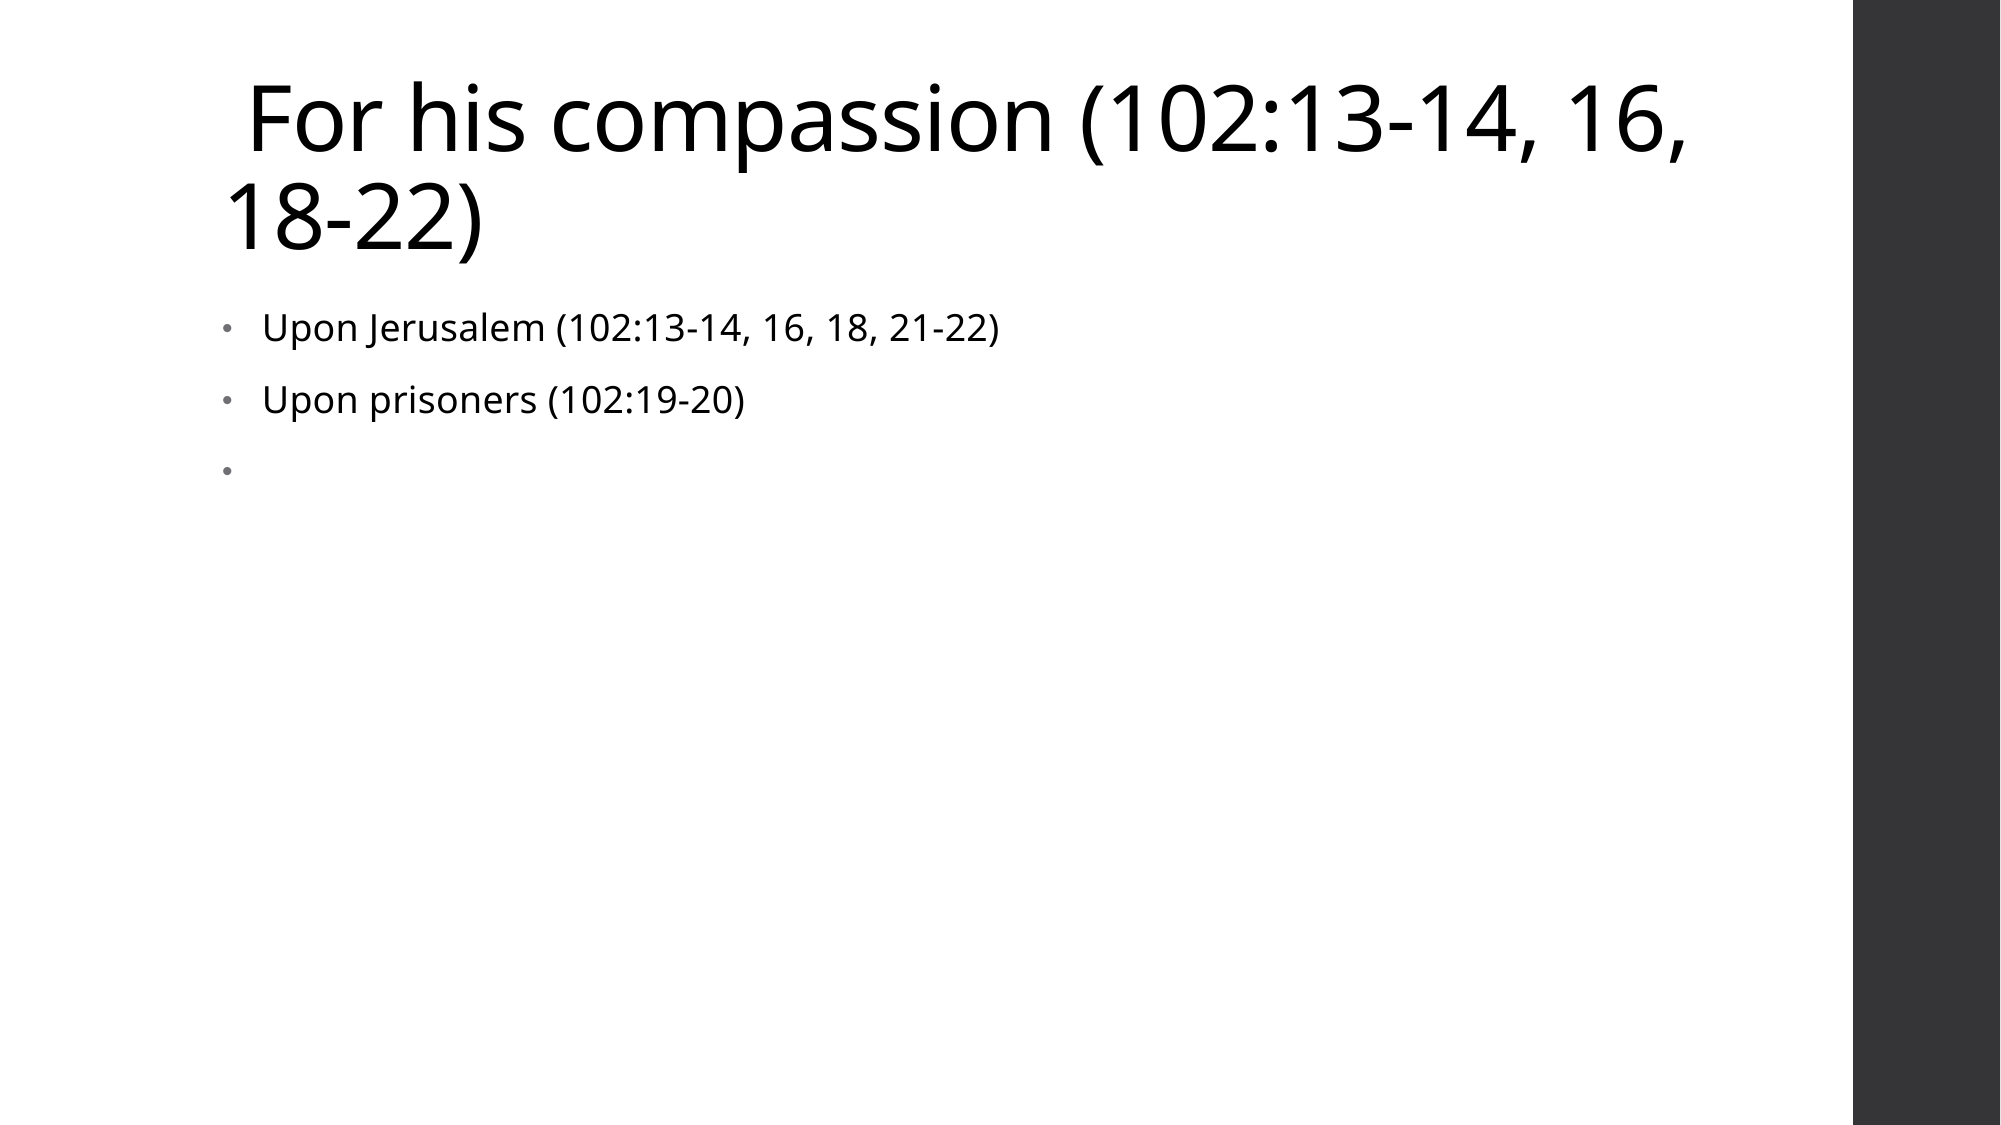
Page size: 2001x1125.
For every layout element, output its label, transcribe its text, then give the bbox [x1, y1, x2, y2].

list Upon Jerusalem (102:13-14, 16, 18, 21-22) Upon prisoners (102:19-20) [206, 299, 1617, 1014]
title For his compassion (102:13-14, 16, 18-22) [206, 60, 1797, 278]
